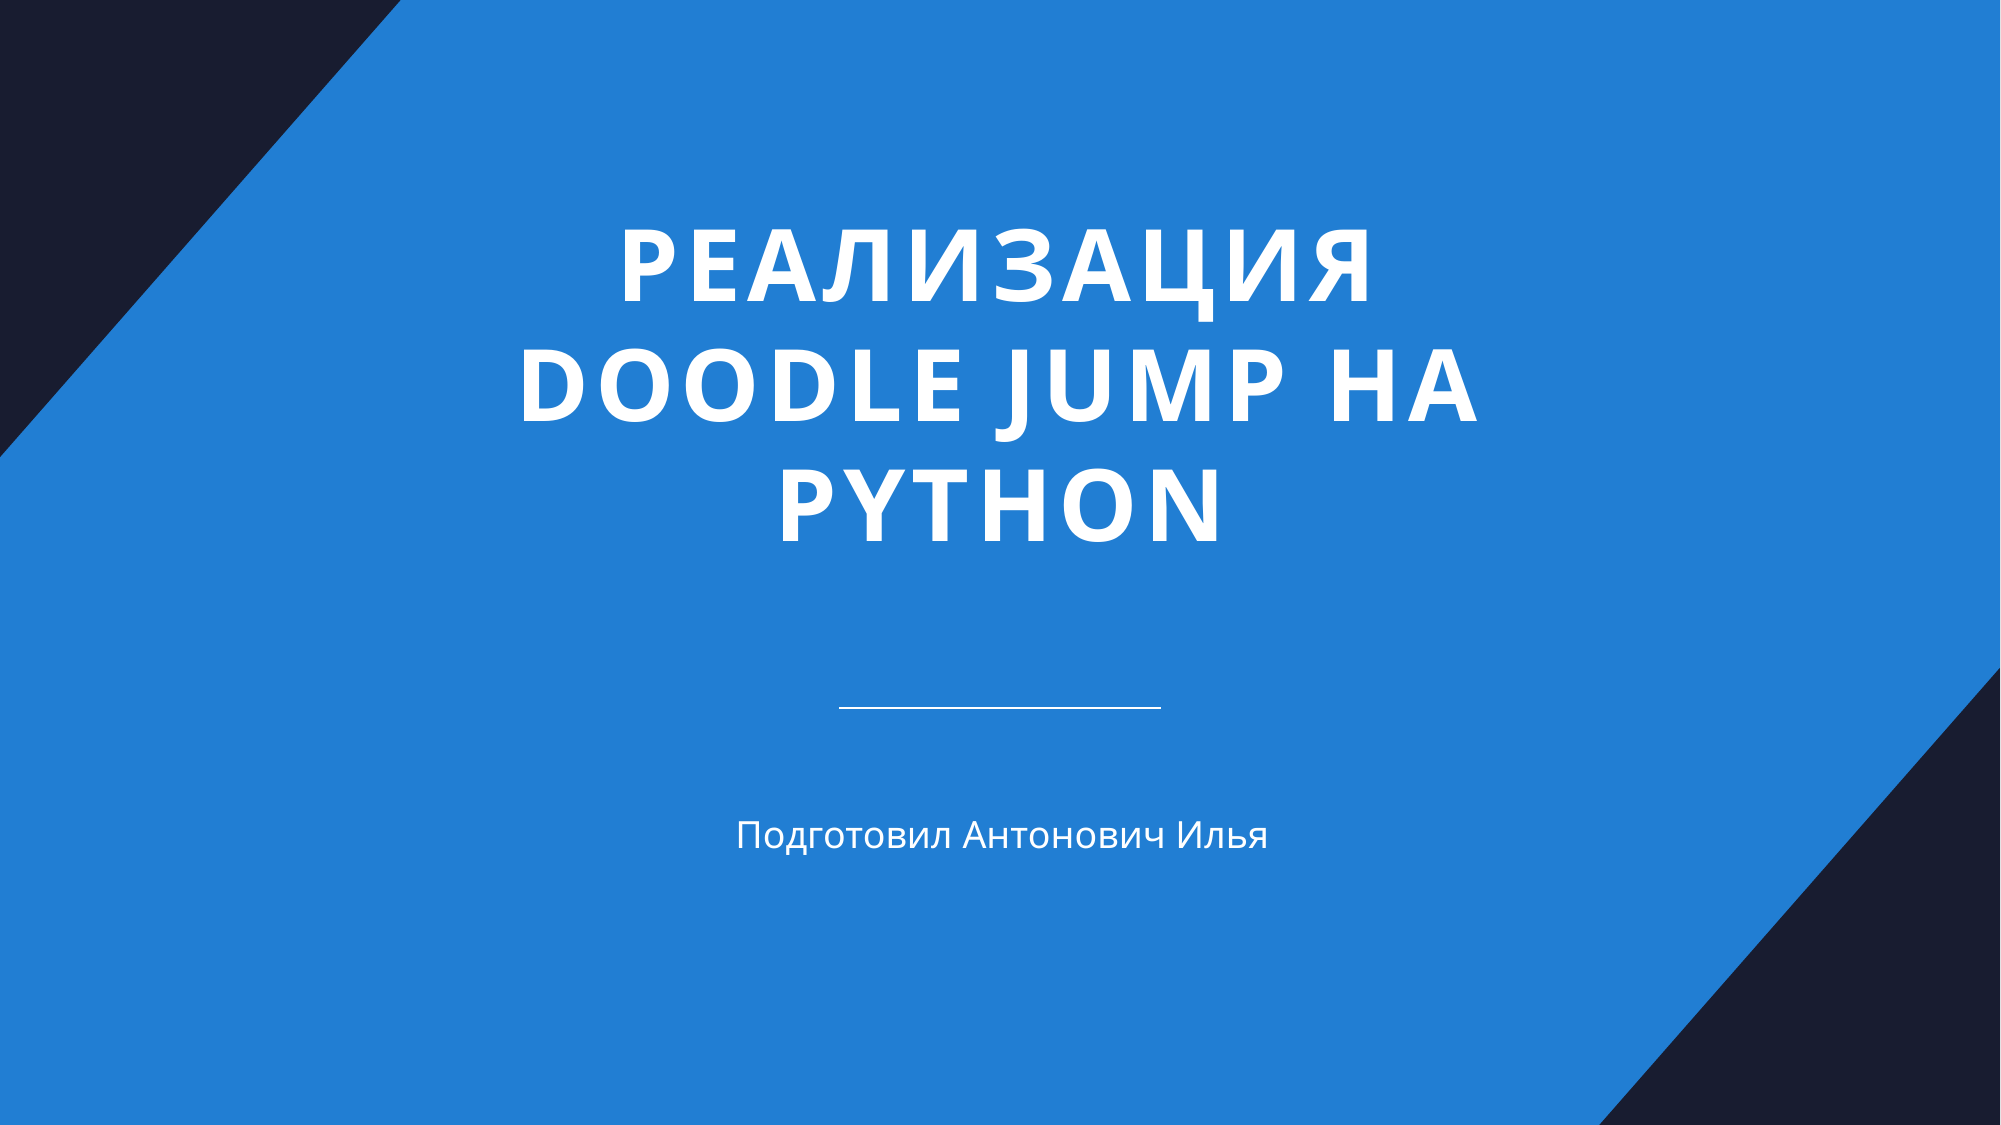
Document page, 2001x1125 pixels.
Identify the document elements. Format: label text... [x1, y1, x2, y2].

text_box [0, 0, 2000, 1125]
subtitle Подготовил Антонович Илья [518, 803, 1487, 1013]
title Реализация Doodle Jump на Python [406, 193, 1594, 623]
